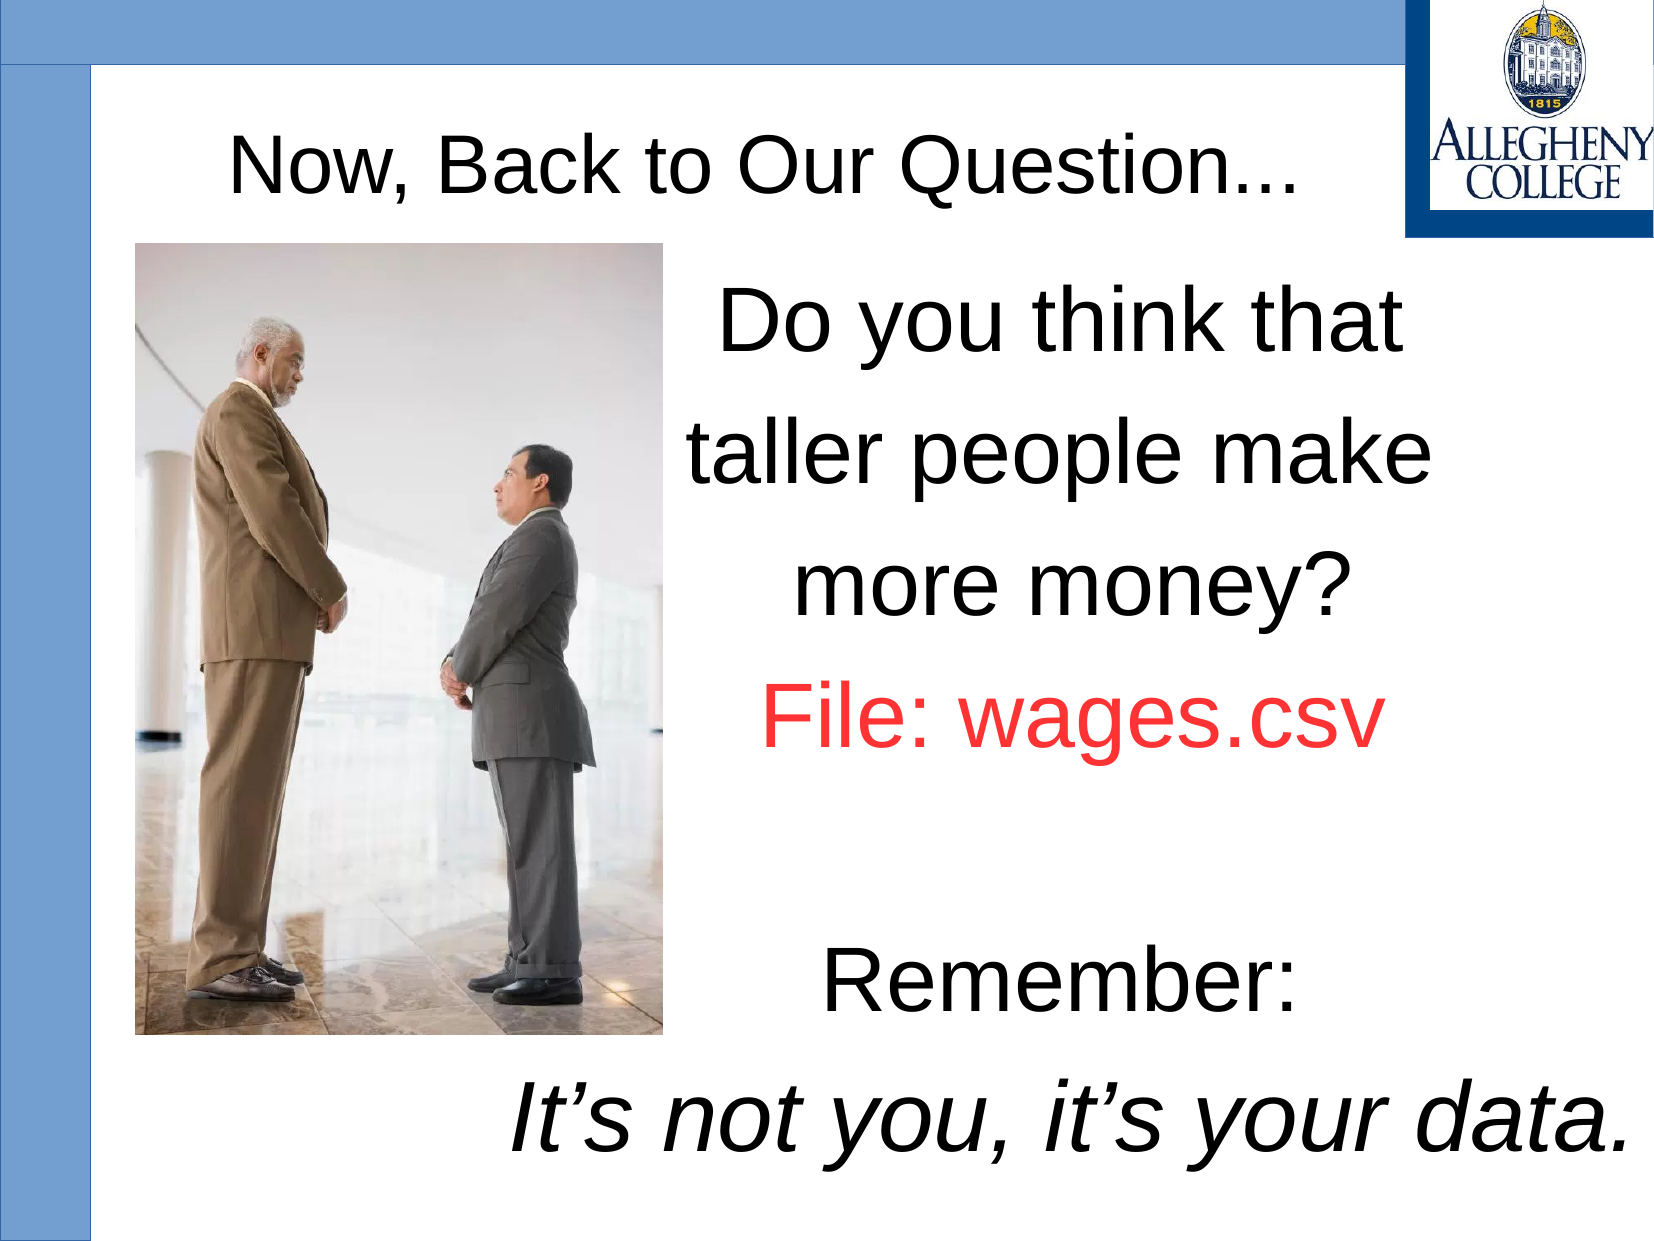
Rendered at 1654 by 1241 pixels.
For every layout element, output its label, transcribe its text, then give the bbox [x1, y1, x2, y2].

title Now, Back to Our Question... [118, 65, 1412, 269]
picture [1430, 0, 1654, 210]
list Do you think that taller people make more money? File: wages.csv Remember: It’s not you, it’s your data. [488, 268, 1654, 1186]
text_box [0, 0, 1654, 1241]
picture [135, 269, 488, 1036]
